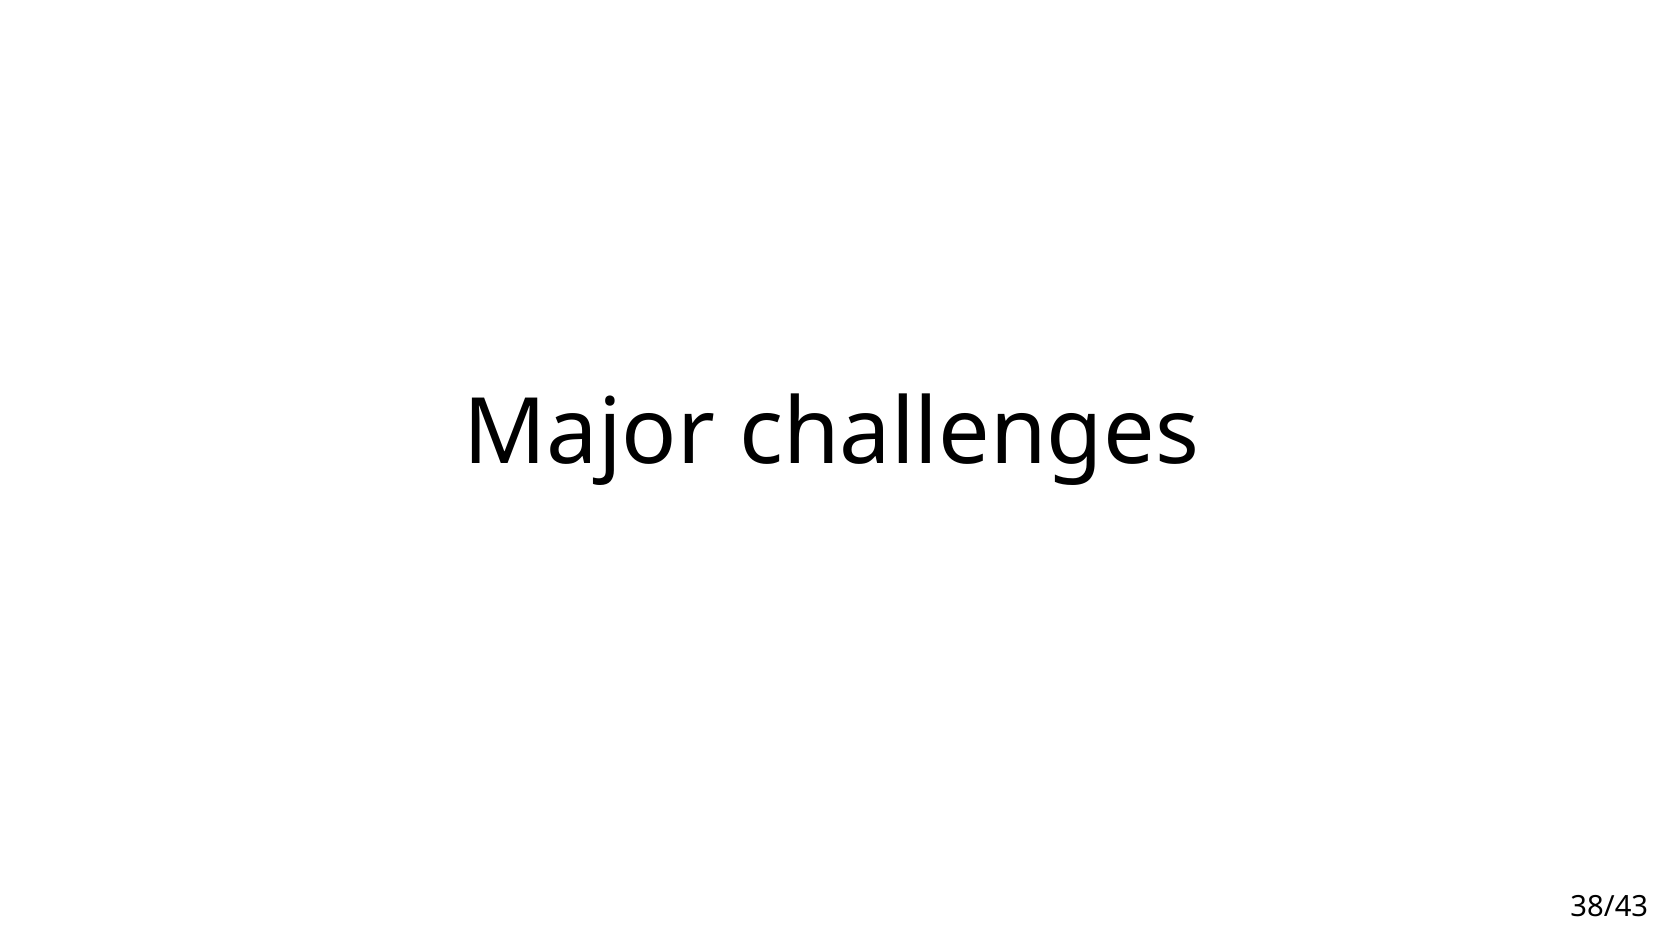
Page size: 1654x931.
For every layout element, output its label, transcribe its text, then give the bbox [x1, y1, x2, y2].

title Major challenges [87, 350, 1576, 507]
